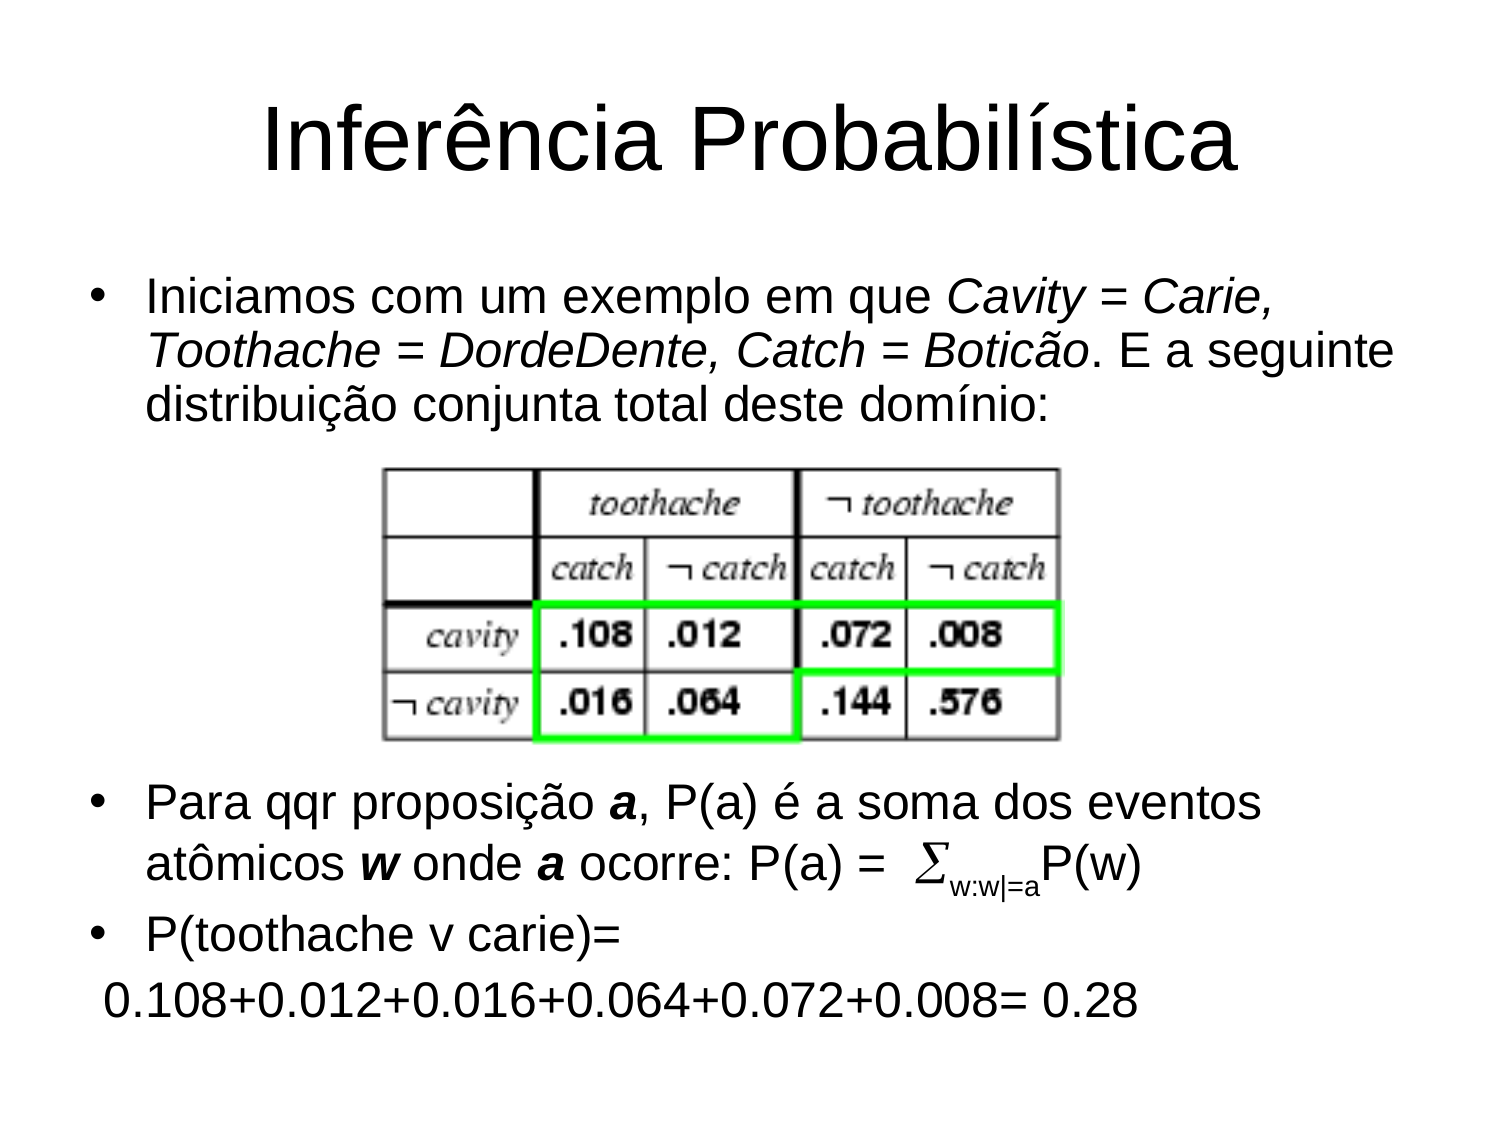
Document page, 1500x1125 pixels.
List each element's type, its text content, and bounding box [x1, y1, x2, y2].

title Inferência Probabilística [75, 45, 1426, 233]
picture [377, 466, 1065, 748]
list Iniciamos com um exemplo em que Cavity = Carie, Toothache = DordeDente, Catch = Boticão. E a seguinte distribuição conjunta total deste domínio: Para qqr proposição a, P(a) é a soma dos eventos atômicos w onde a ocorre: P(a) = w:w|=aP(w) P(toothache v carie)= 0.108+0.012+0.016+0.064+0.072+0.008= 0.28 [75, 262, 1426, 1124]
